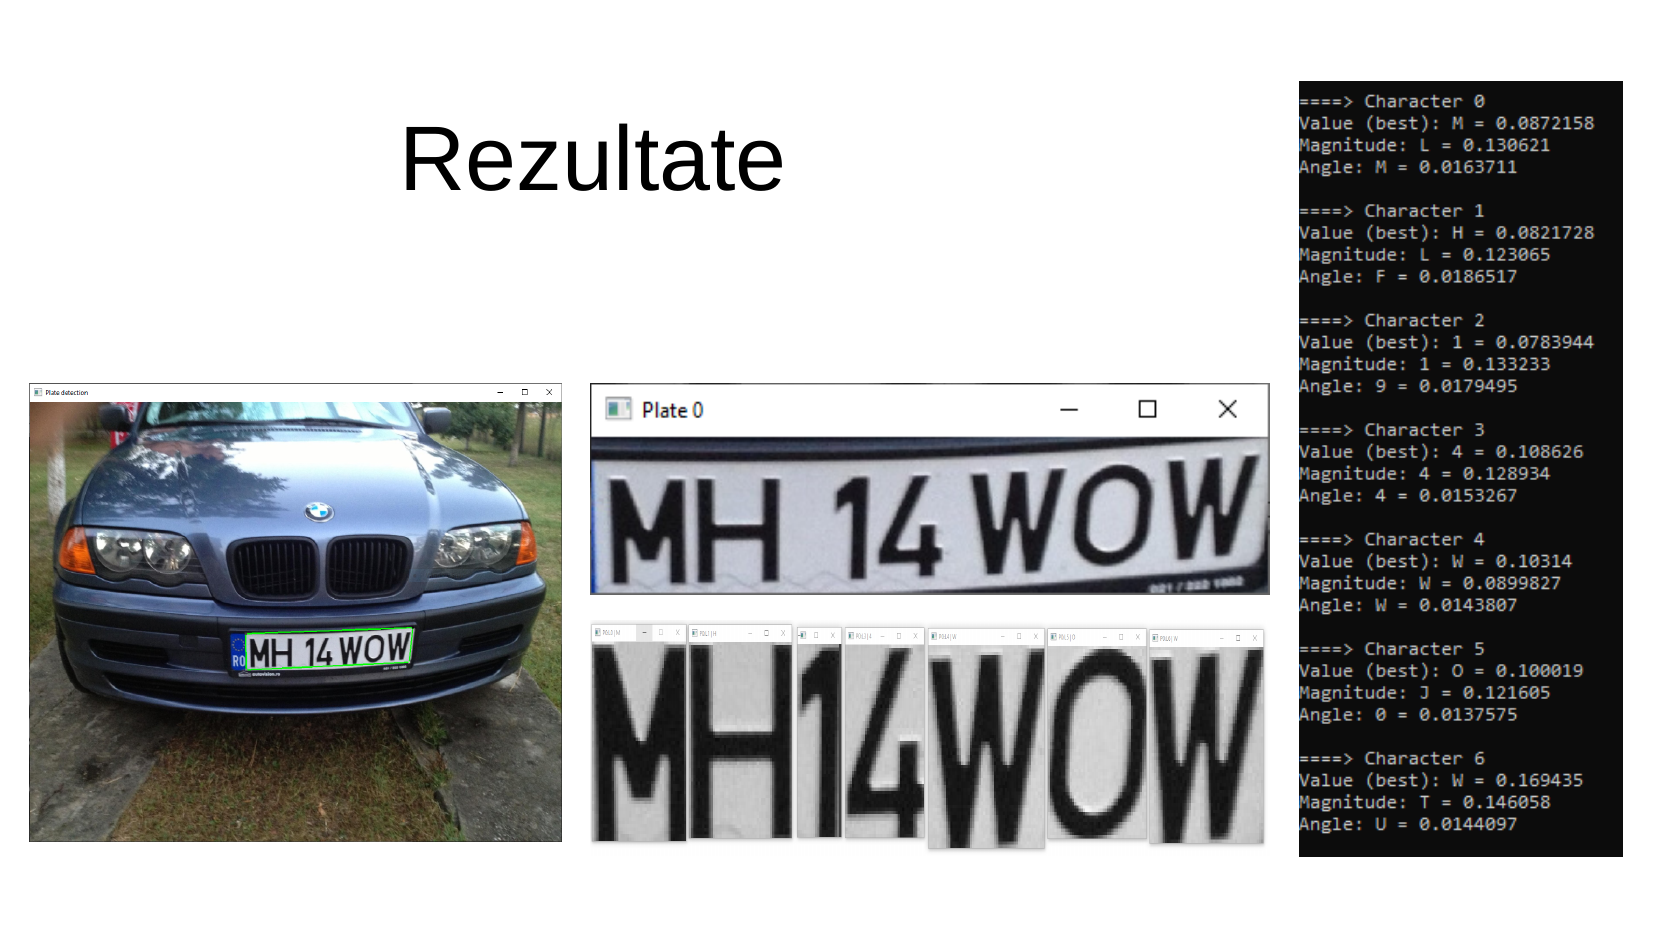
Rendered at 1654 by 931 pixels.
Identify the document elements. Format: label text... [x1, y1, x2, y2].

picture [1299, 81, 1623, 857]
picture [590, 620, 1270, 856]
picture [29, 383, 562, 842]
picture [590, 383, 1270, 595]
title Rezultate [236, 80, 951, 237]
